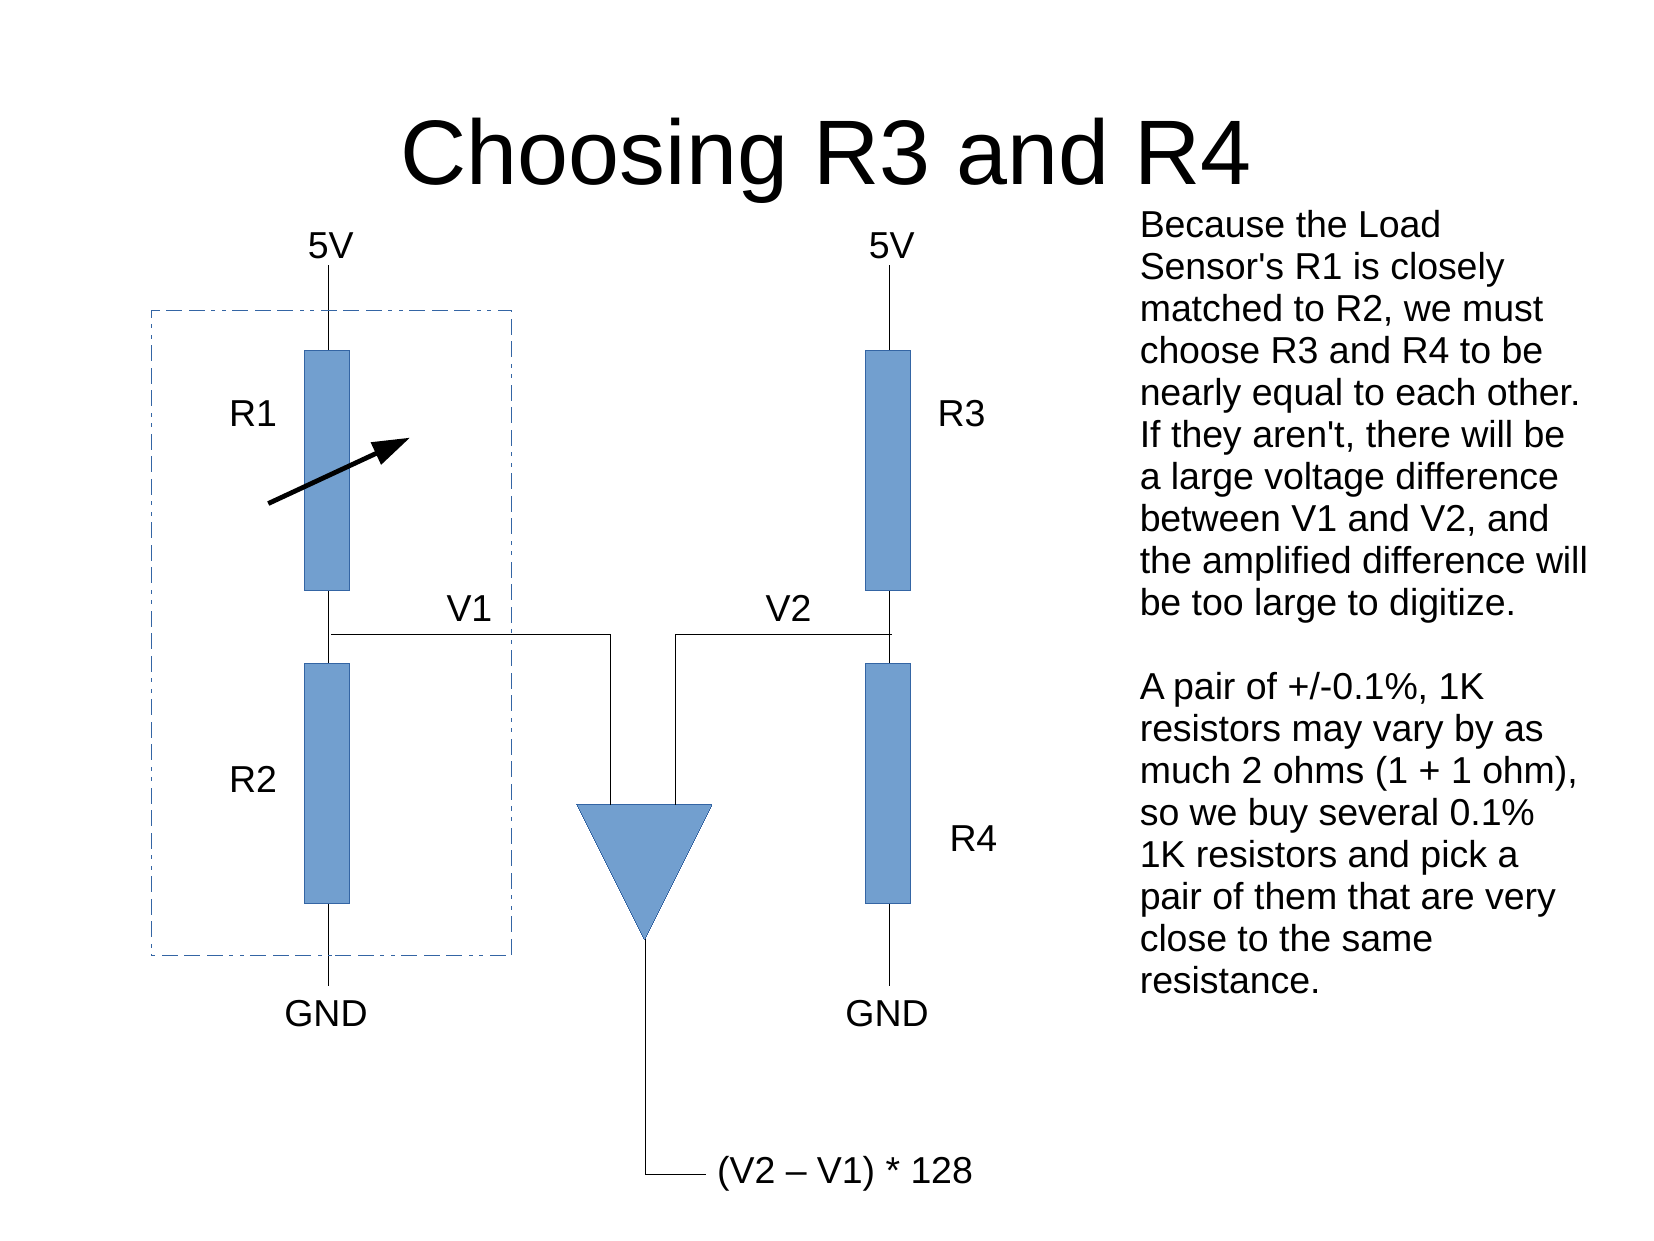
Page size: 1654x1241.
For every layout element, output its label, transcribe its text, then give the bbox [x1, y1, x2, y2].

title Choosing R3 and R4 [82, 49, 1571, 257]
text_box [304, 350, 350, 483]
text_box 5V [854, 216, 930, 274]
text_box 5V [293, 216, 369, 274]
text_box R4 [934, 810, 1013, 868]
text_box R3 [923, 385, 1001, 442]
text_box (V2 – V1) * 128 [702, 1142, 988, 1200]
text_box Because the Load Sensor's R1 is closely matched to R2, we must choose R3 and R4 to be nearly equal to each other. If they aren't, there will be a large voltage difference between V1 and V2, and the amplified difference will be too large to digitize. A pair of +/-0.1%, 1K resistors may vary by as much 2 ohms (1 + 1 ohm), so we buy several 0.1% 1K resistors and pick a pair of them that are very close to the same resistance. [1125, 196, 1606, 1037]
text_box R2 [214, 751, 292, 808]
text_box [304, 663, 350, 904]
text_box V1 [431, 580, 508, 638]
text_box [865, 663, 911, 904]
text_box [865, 350, 911, 591]
text_box R1 [214, 385, 292, 442]
text_box [304, 469, 350, 591]
text_box GND [269, 984, 383, 1042]
text_box V2 [750, 580, 827, 638]
text_box [576, 804, 712, 940]
text_box GND [830, 984, 944, 1042]
